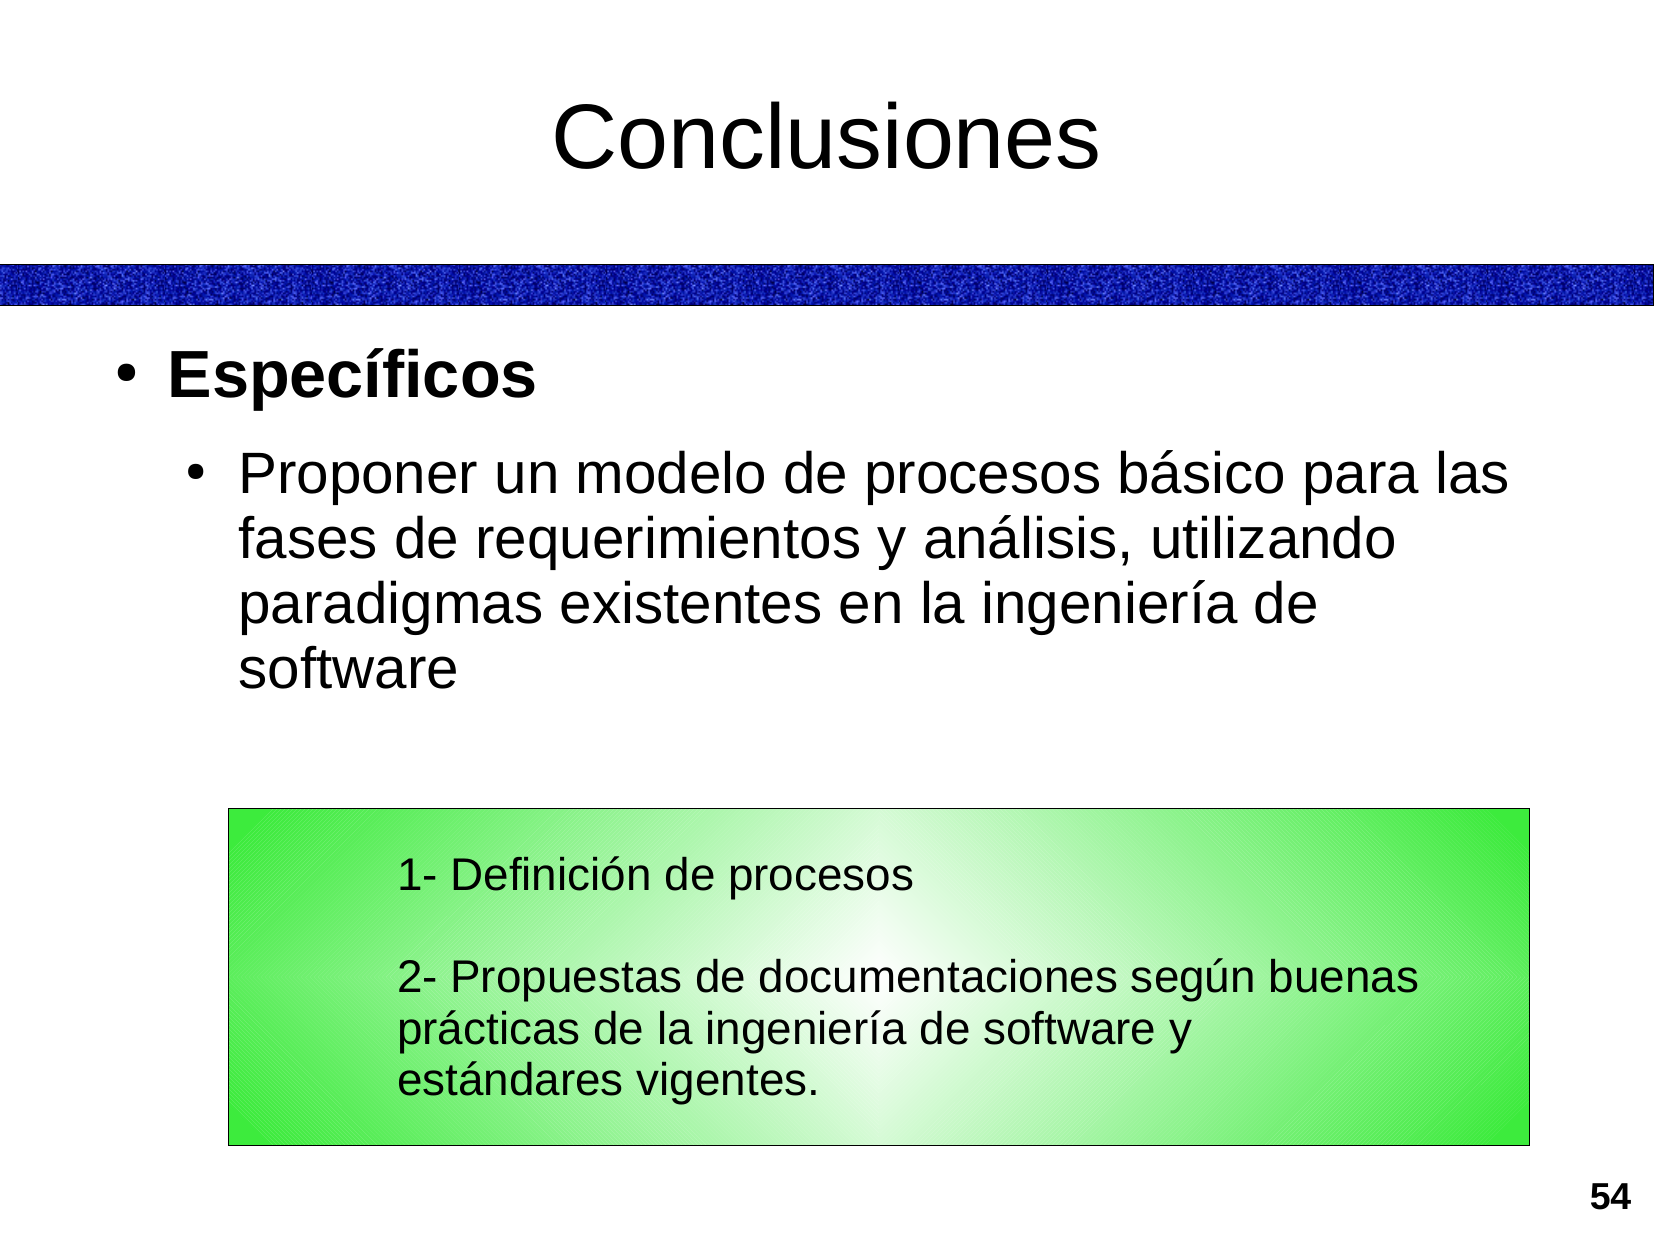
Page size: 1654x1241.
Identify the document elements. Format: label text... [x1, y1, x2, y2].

text_box <número> [1575, 1168, 1654, 1240]
text_box 1- Definición de procesos 2- Propuestas de documentaciones según buenas prácticas de la ingeniería de software y estándares vigentes. [228, 808, 1530, 1146]
picture [0, 265, 1653, 305]
title Conclusiones [58, 21, 1595, 253]
list Específicos Proponer un modelo de procesos básico para las fases de requerimientos y análisis, utilizando paradigmas existentes en la ingeniería de software [96, 336, 1544, 1104]
